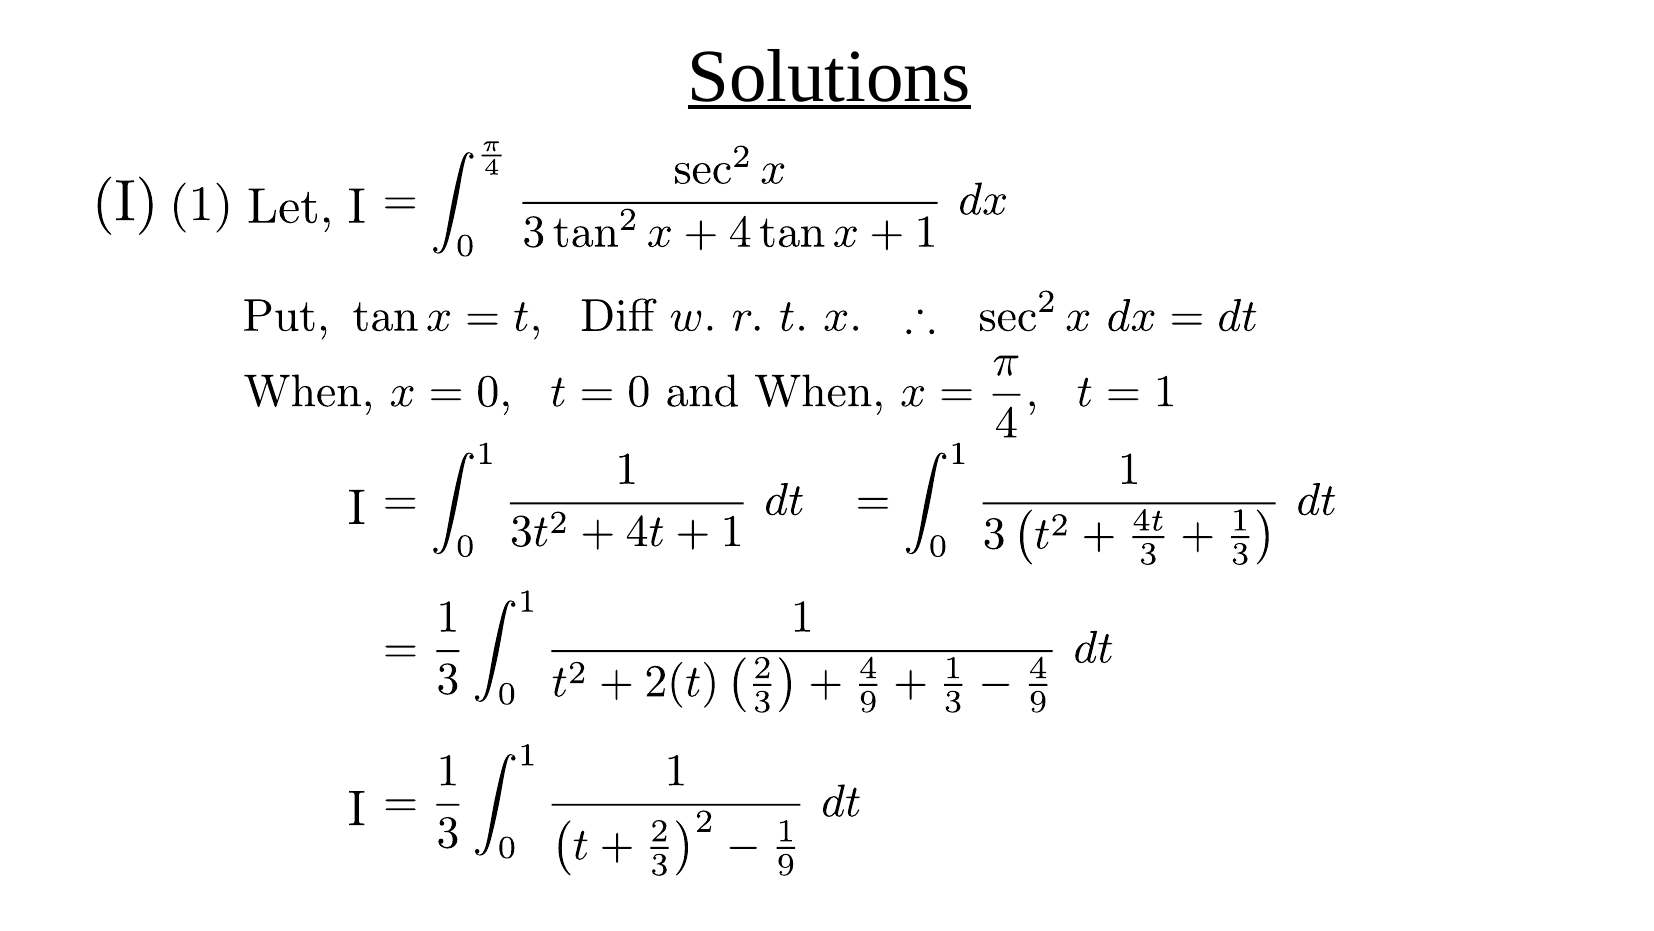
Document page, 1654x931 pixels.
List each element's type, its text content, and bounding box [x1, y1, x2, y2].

text_box [171, 182, 229, 233]
text_box [384, 590, 1113, 713]
title Solutions [84, 21, 1574, 129]
text_box [248, 188, 330, 233]
text_box [857, 442, 1336, 565]
text_box [244, 290, 1257, 340]
text_box [349, 790, 365, 826]
text_box [349, 489, 365, 524]
text_box [384, 442, 804, 558]
text_box [349, 188, 365, 223]
text_box [244, 355, 1173, 438]
text_box [94, 176, 153, 235]
text_box [385, 744, 861, 876]
text_box [384, 141, 1007, 257]
subtitle [59, 129, 1607, 898]
